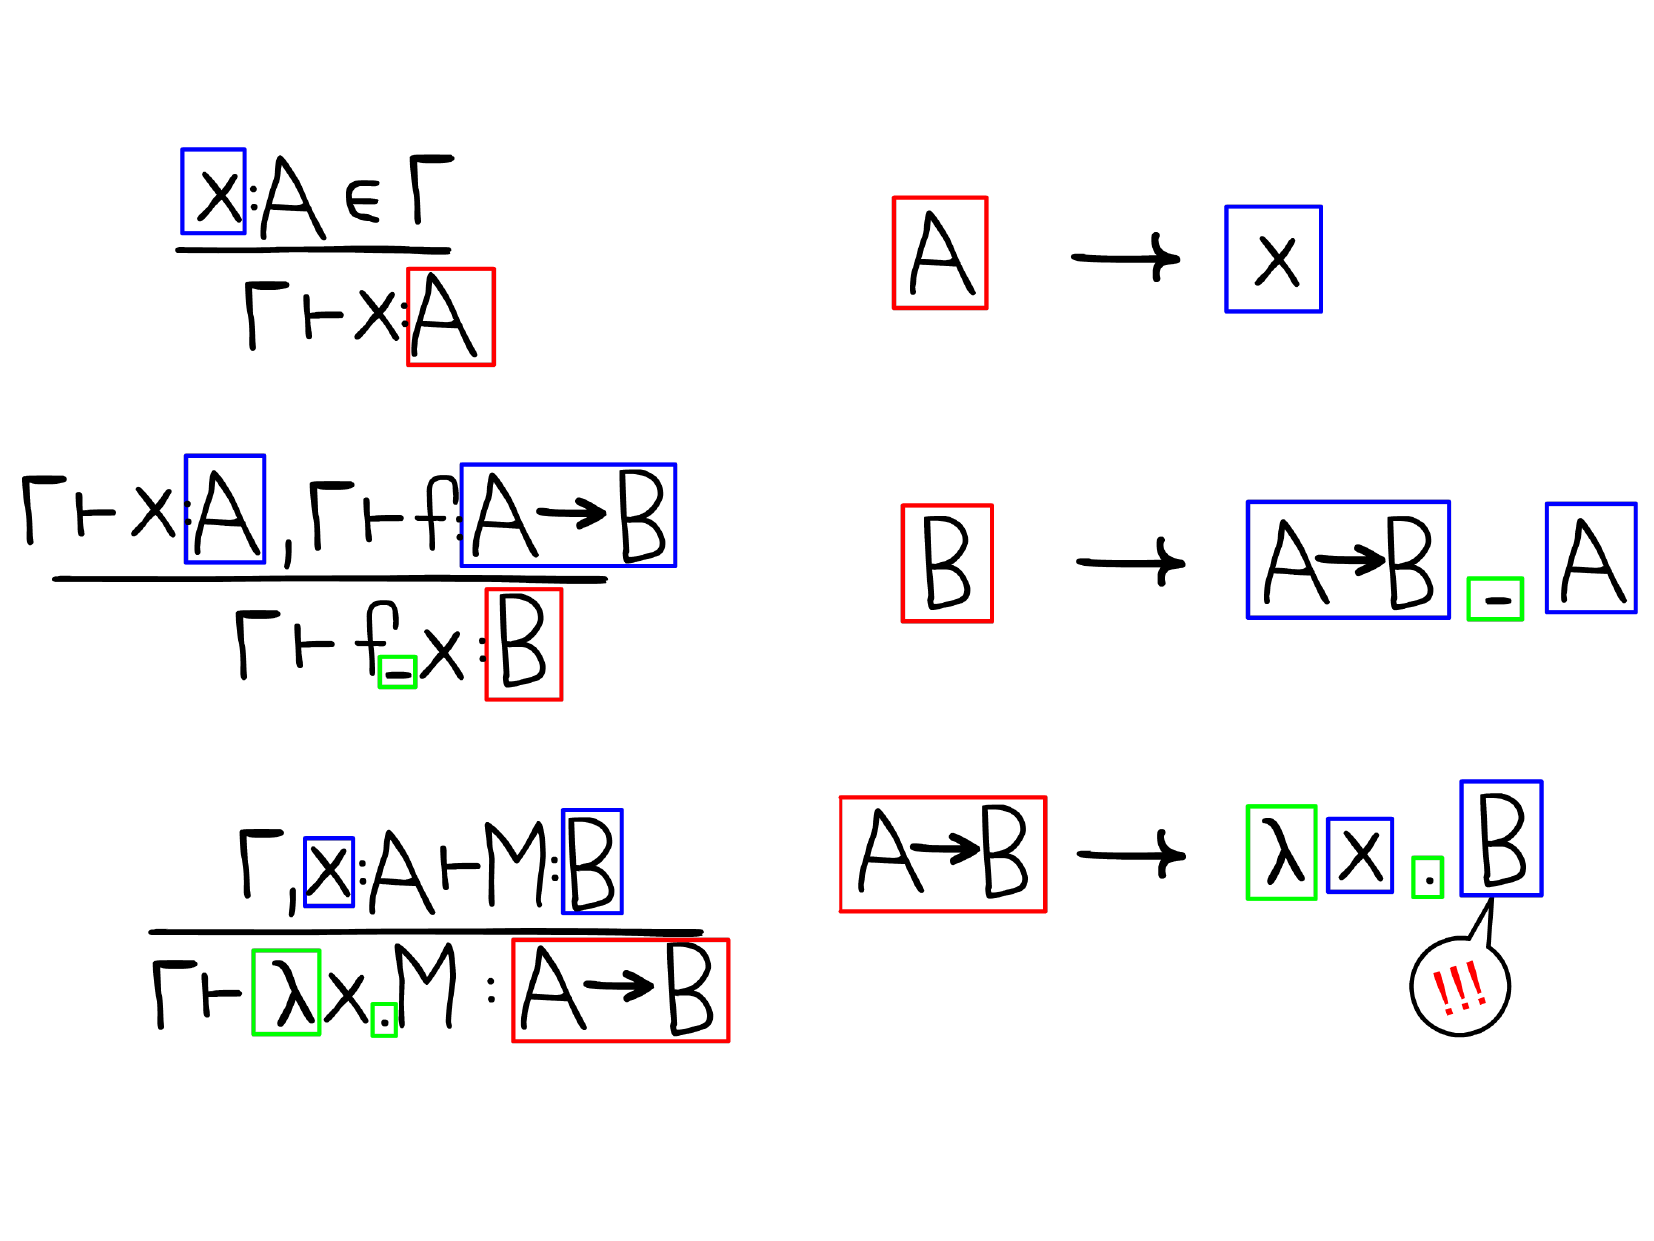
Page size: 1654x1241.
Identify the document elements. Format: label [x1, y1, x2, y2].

picture [22, 147, 1638, 1050]
